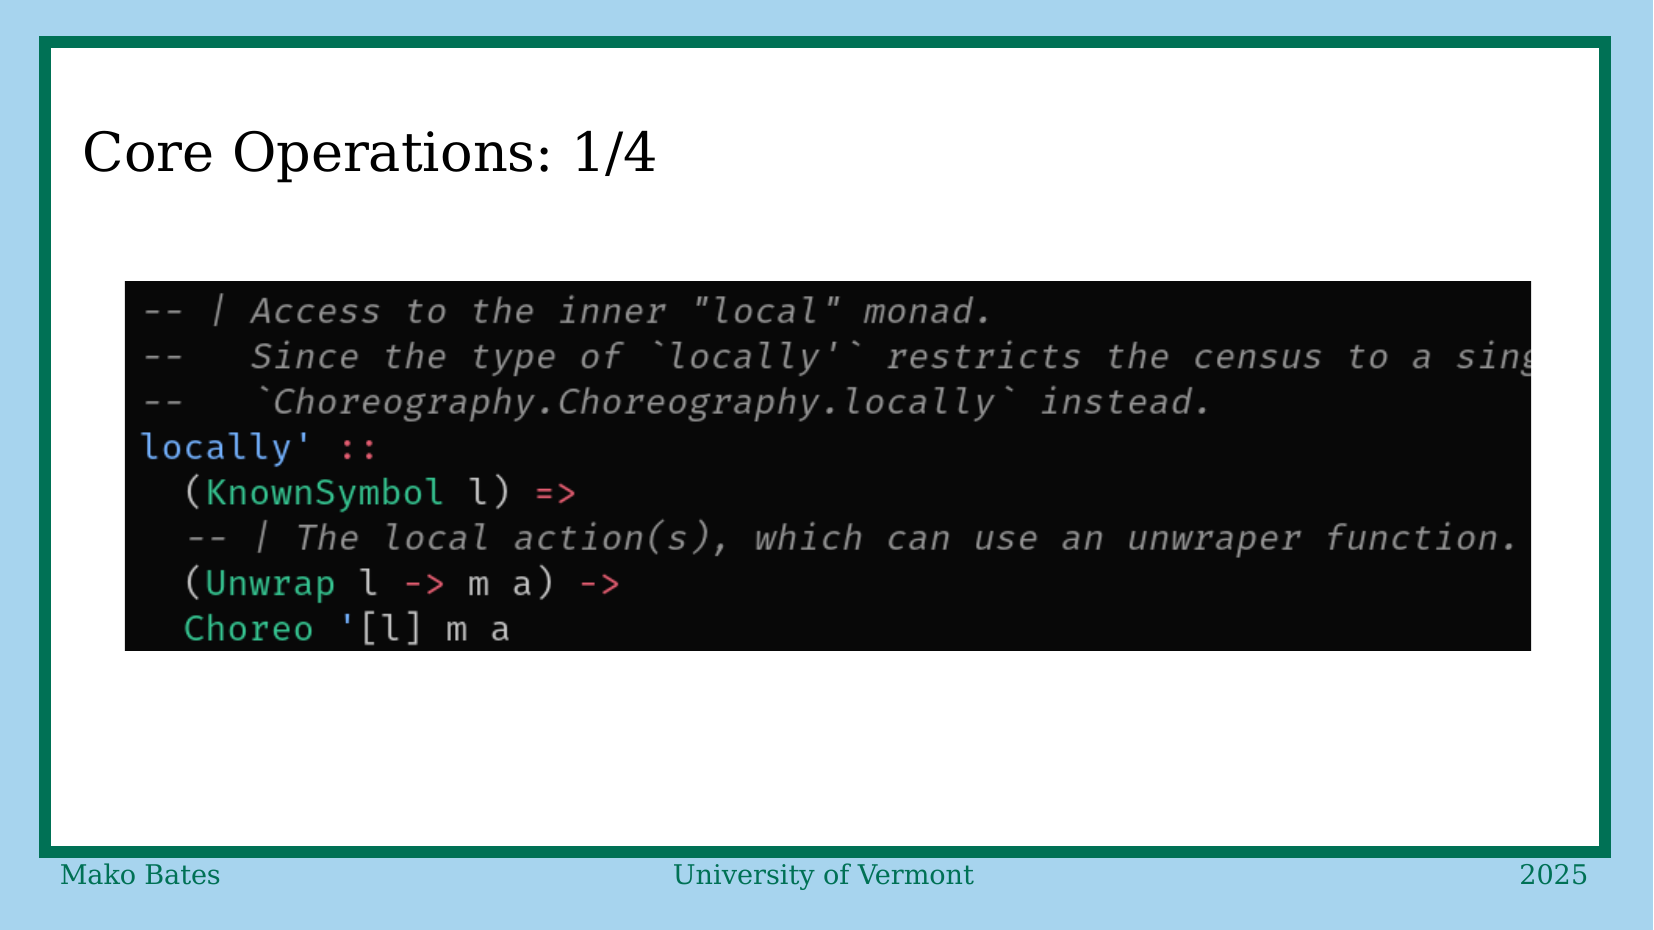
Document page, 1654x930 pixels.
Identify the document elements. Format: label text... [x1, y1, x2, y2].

title Core Operations: 1/4 [82, 101, 1571, 205]
text_box [687, 864, 691, 877]
picture [124, 281, 1532, 651]
